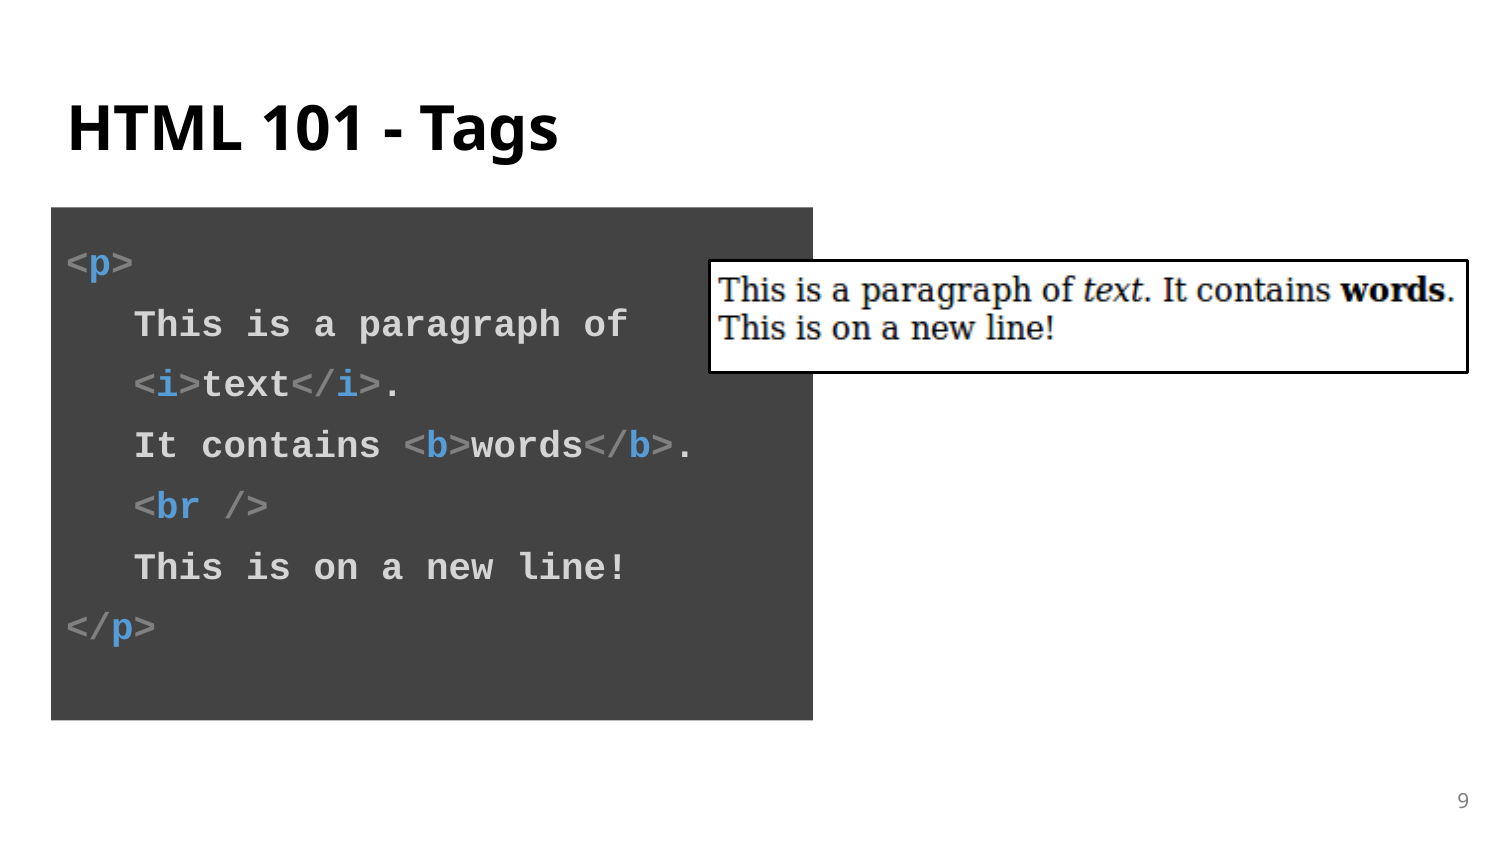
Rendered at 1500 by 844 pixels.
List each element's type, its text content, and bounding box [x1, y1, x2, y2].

picture [711, 262, 1466, 372]
text_box <p> This is a paragraph of <i>text</i>. It contains <b>words</b>. <br /> This is on a new line! </p> [51, 207, 813, 721]
slide_number <number> [1394, 769, 1484, 834]
title HTML 101 - Tags [51, 72, 1449, 176]
